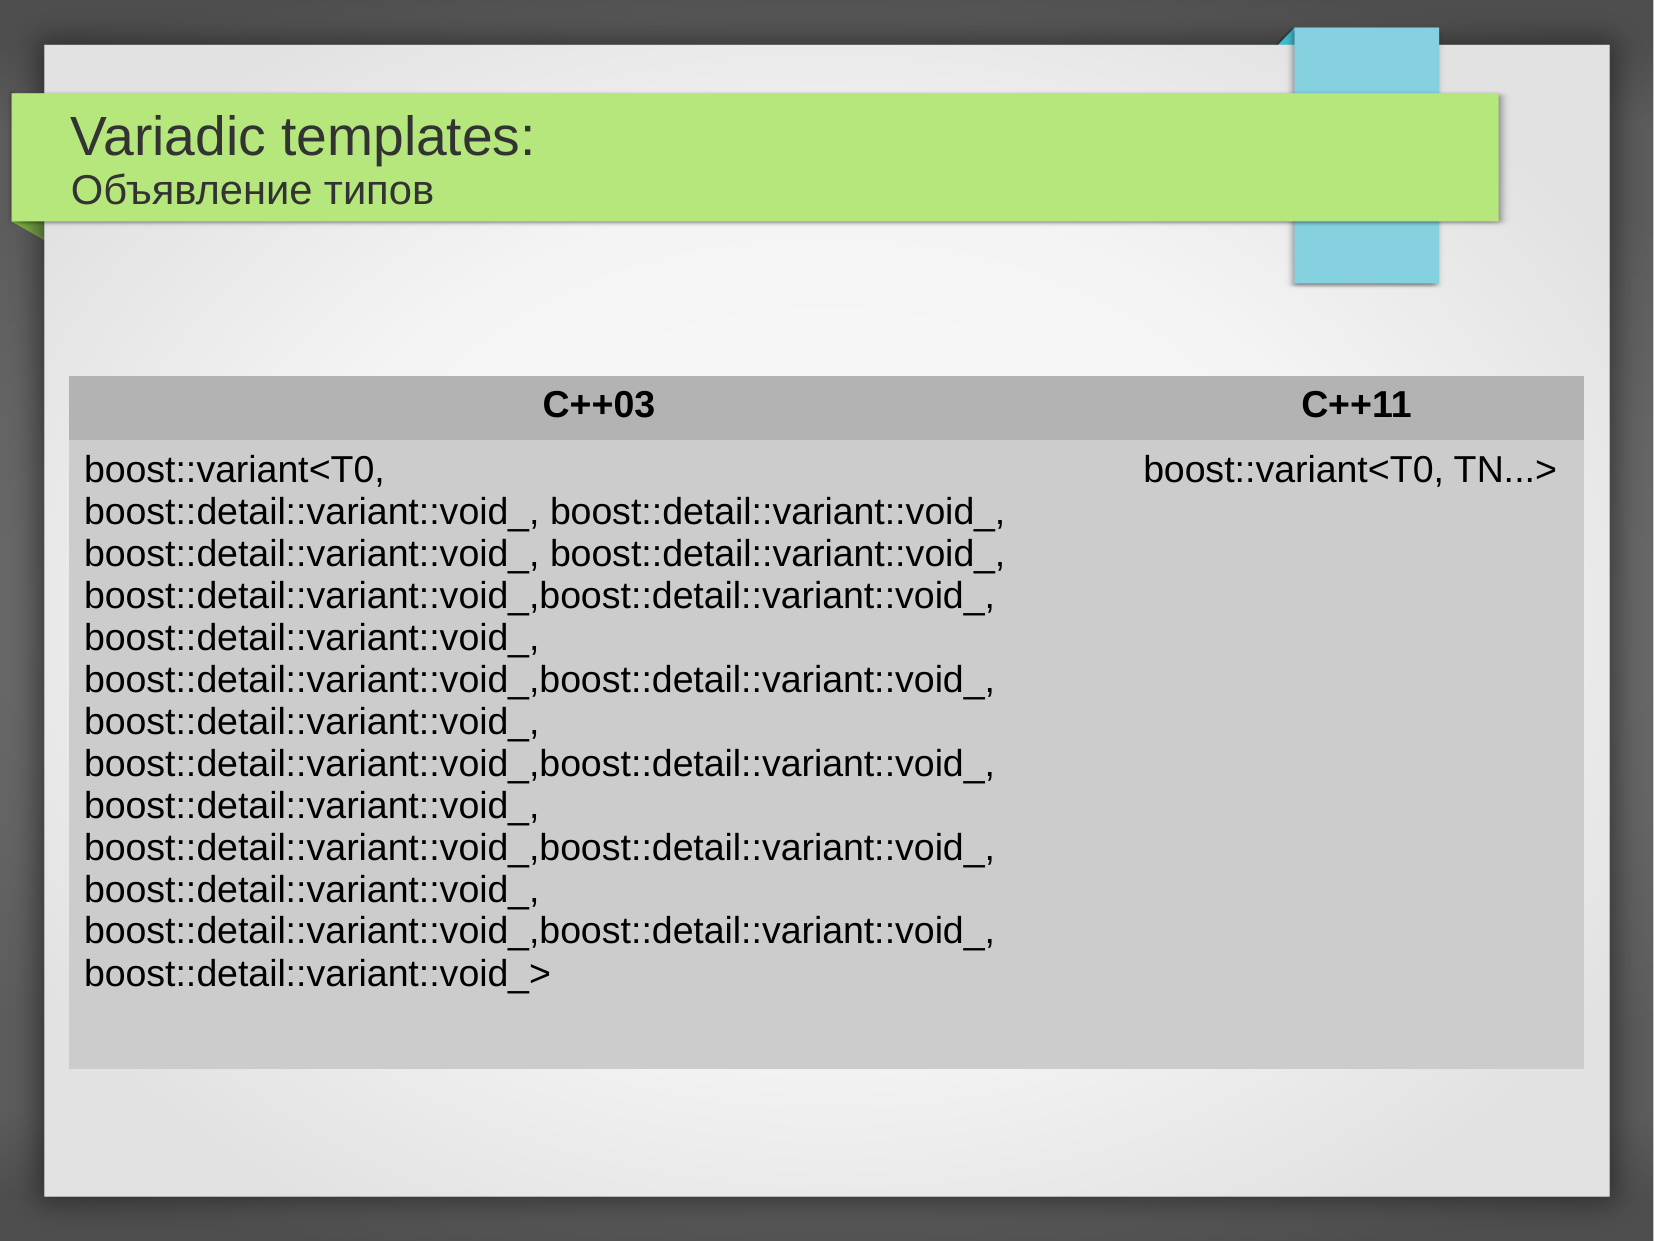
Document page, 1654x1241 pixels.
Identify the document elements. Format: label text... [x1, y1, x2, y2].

table_cell boost::variant<T0, TN...> [1129, 440, 1584, 1069]
picture [0, 0, 1654, 1241]
table_cell boost::variant<T0, boost::detail::variant::void_, boost::detail::variant::void_, boost::detail::variant::void_, boost::detail::variant::void_, boost::detail::variant::void_,boost::detail::variant::void_, boost::detail::variant::void_, boost::detail::variant::void_,boost::detail::variant::void_, boost::detail::variant::void_, boost::detail::variant::void_,boost::detail::variant::void_, boost::detail::variant::void_, boost::detail::variant::void_,boost::detail::variant::void_, boost::detail::variant::void_, boost::detail::variant::void_,boost::detail::variant::void_, boost::detail::variant::void_> [69, 440, 1129, 1069]
table_header C++11 [1129, 376, 1584, 440]
title Variadic templates: Объявление типов [70, 105, 1229, 214]
table_header C++03 [69, 376, 1129, 440]
